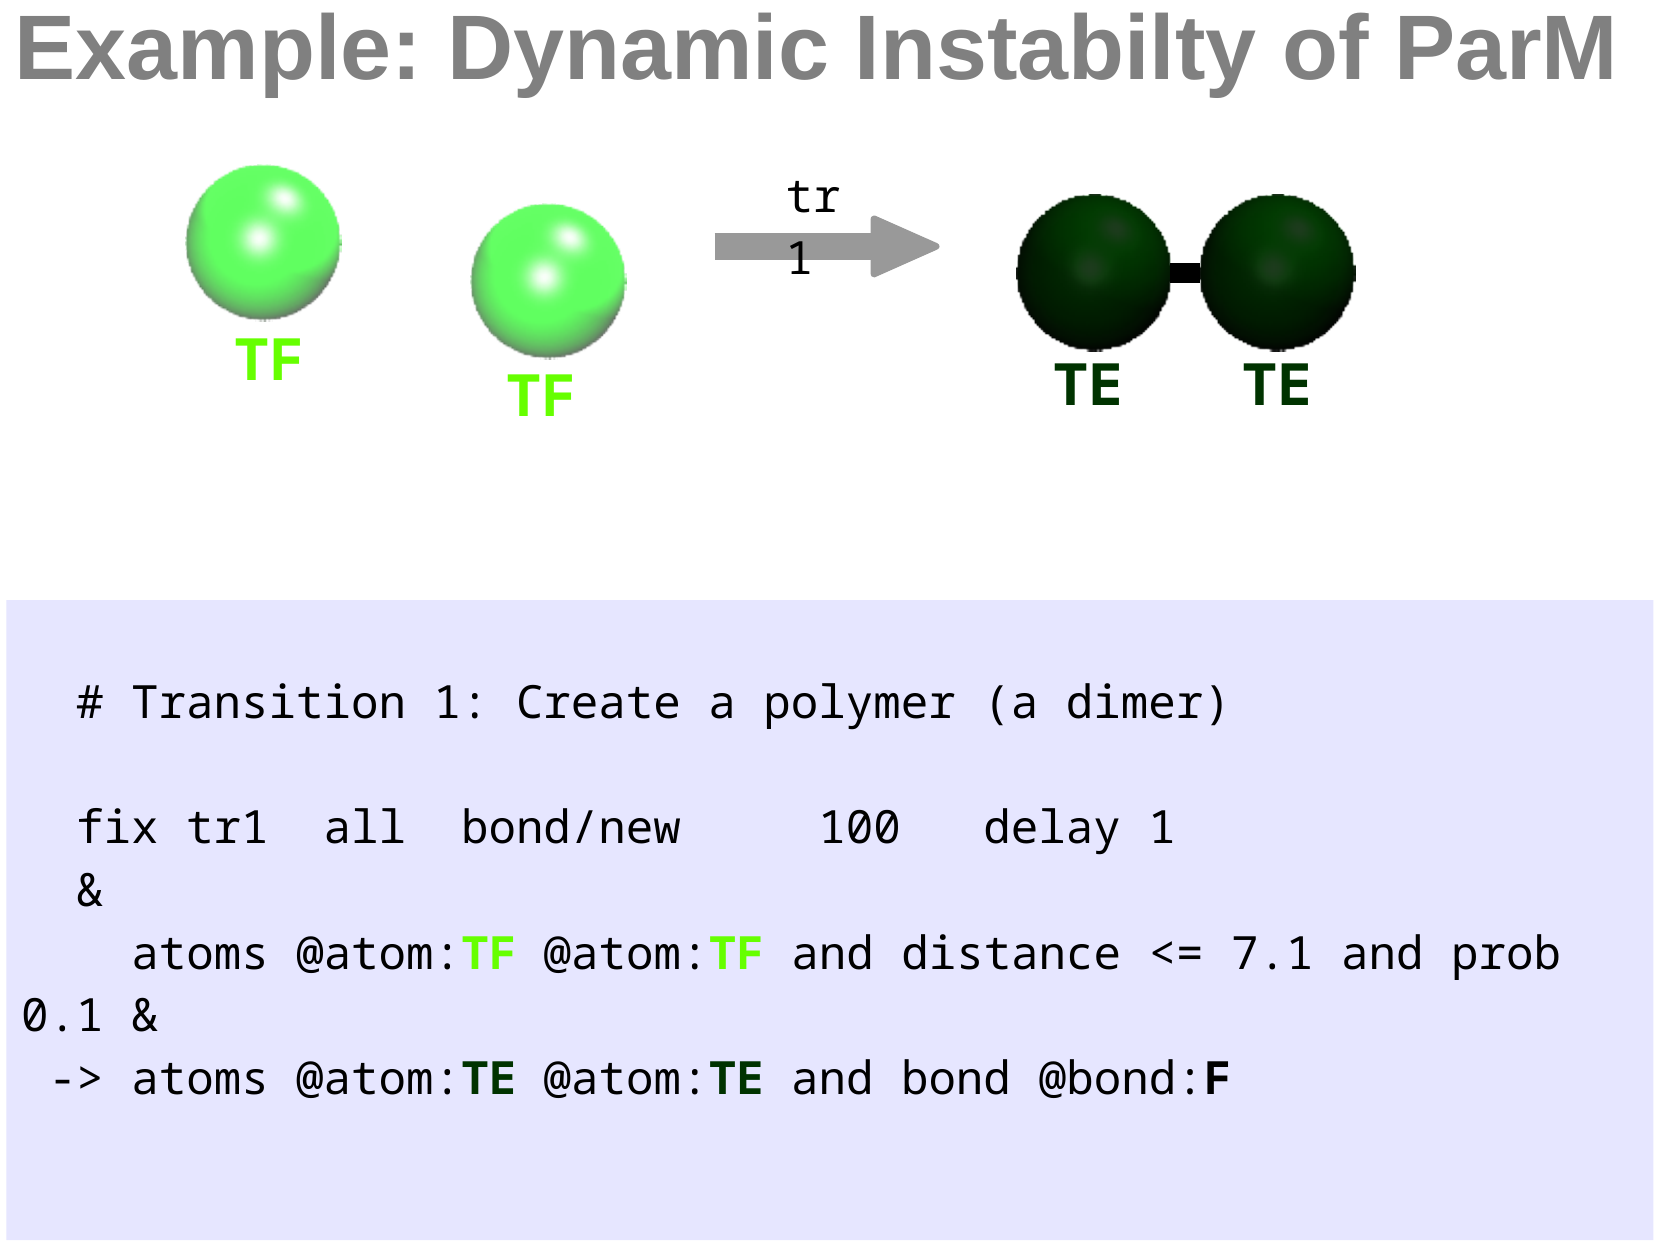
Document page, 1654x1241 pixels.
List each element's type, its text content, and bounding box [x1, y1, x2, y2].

picture [1016, 194, 1173, 352]
text_box TE [983, 335, 1194, 409]
picture [470, 203, 627, 361]
text_box TF [436, 346, 647, 420]
text_box Example: Dynamic Instabilty of ParM [0, 0, 1635, 140]
text_box TF [165, 311, 376, 385]
picture [1199, 194, 1356, 352]
text_box tr1 [770, 155, 870, 217]
text_box TE [1194, 335, 1383, 409]
picture [185, 164, 342, 311]
text_box # Transition 1: Create a polymer (a dimer) fix tr1 all bond/new 100 delay 1 & atoms @atom:TF @atom:TF and distance <= 7.1 and prob 0.1 & -> atoms @atom:TE @atom:TE and bond @bond:F [6, 600, 1654, 1241]
